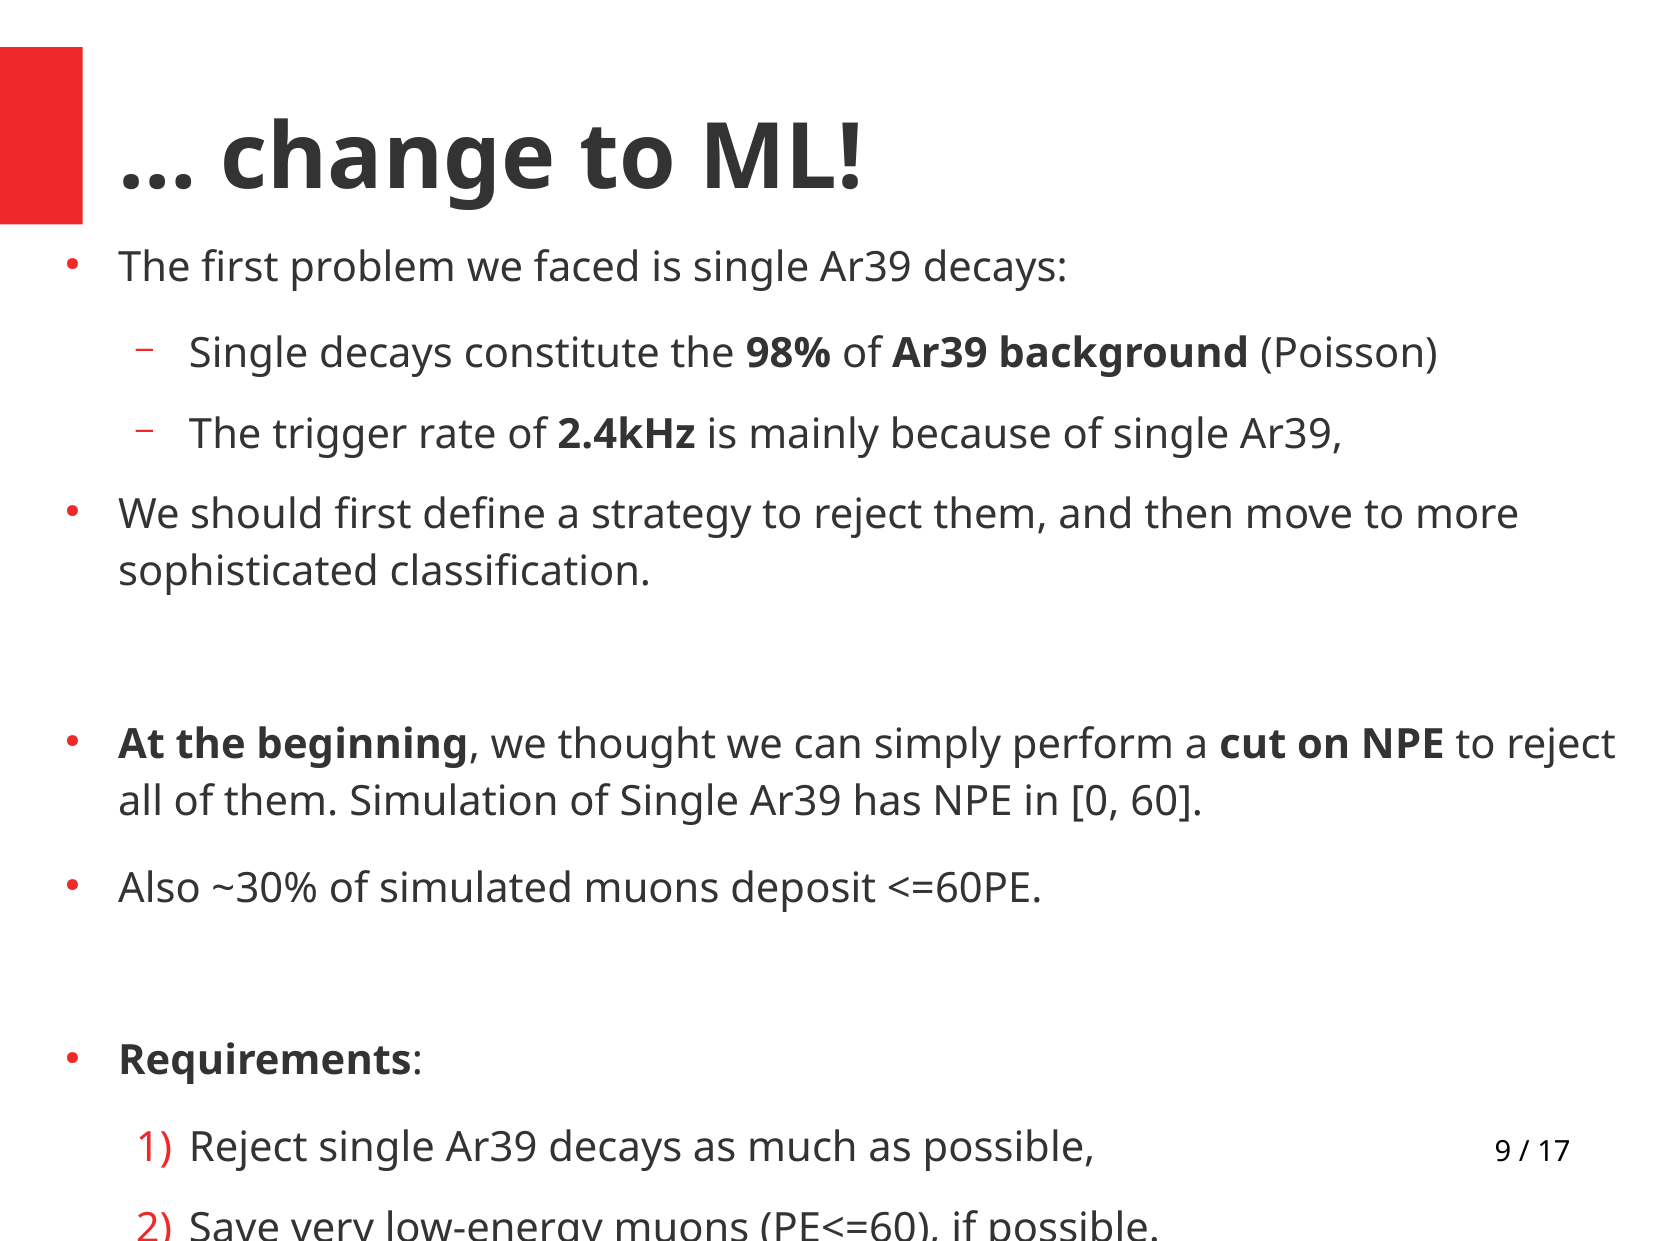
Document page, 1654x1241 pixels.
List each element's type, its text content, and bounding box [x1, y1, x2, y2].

list The first problem we faced is single Ar39 decays: Single decays constitute the 98% of Ar39 background (Poisson) The trigger rate of 2.4kHz is mainly because of single Ar39, We should first define a strategy to reject them, and then move to more sophisticated classification. At the beginning, we thought we can simply perform a cut on NPE to reject all of them. Simulation of Single Ar39 has NPE in [0, 60]. Also ~30% of simulated muons deposit <=60PE. Requirements: Reject single Ar39 decays as much as possible, Save very low-energy muons (PE<=60), if possible. [47, 236, 1619, 1158]
title … change to ML! [118, 49, 1571, 236]
